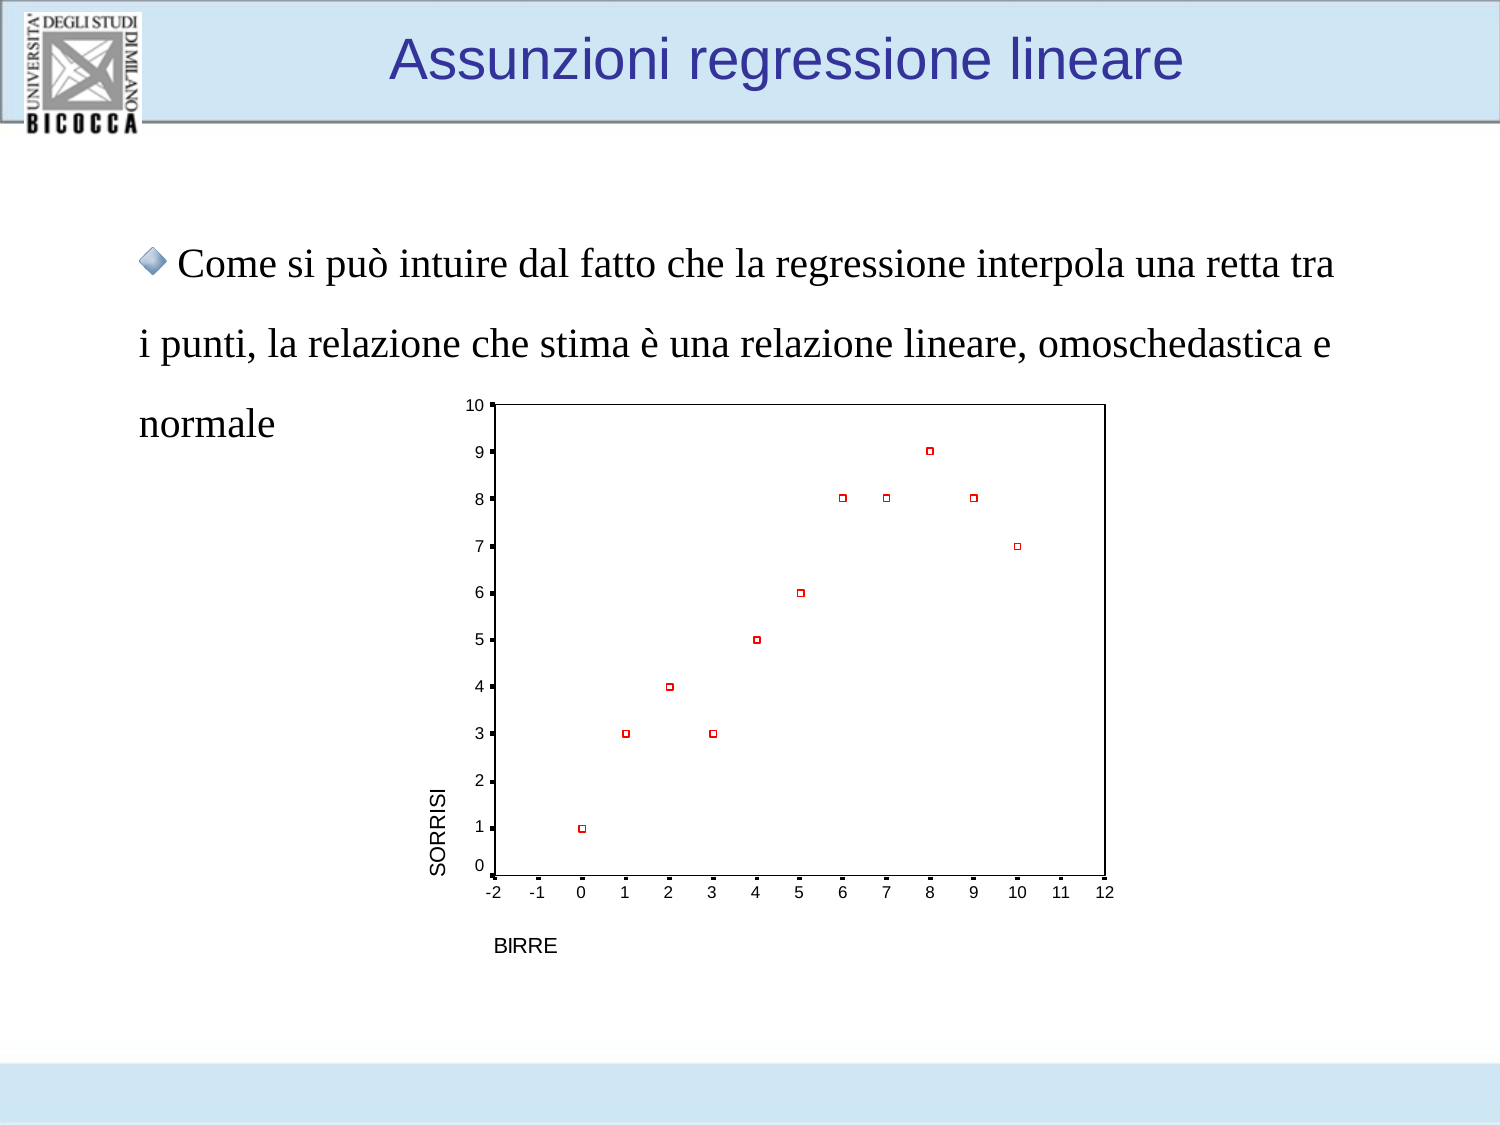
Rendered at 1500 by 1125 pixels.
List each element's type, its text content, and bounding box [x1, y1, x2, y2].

picture [0, 0, 1500, 1125]
text_box Come si può intuire dal fatto che la regressione interpola una retta tra i punti, la relazione che stima è una relazione lineare, omoschedastica e normale [123, 198, 1368, 454]
title Assunzioni regressione lineare [113, 0, 1463, 158]
